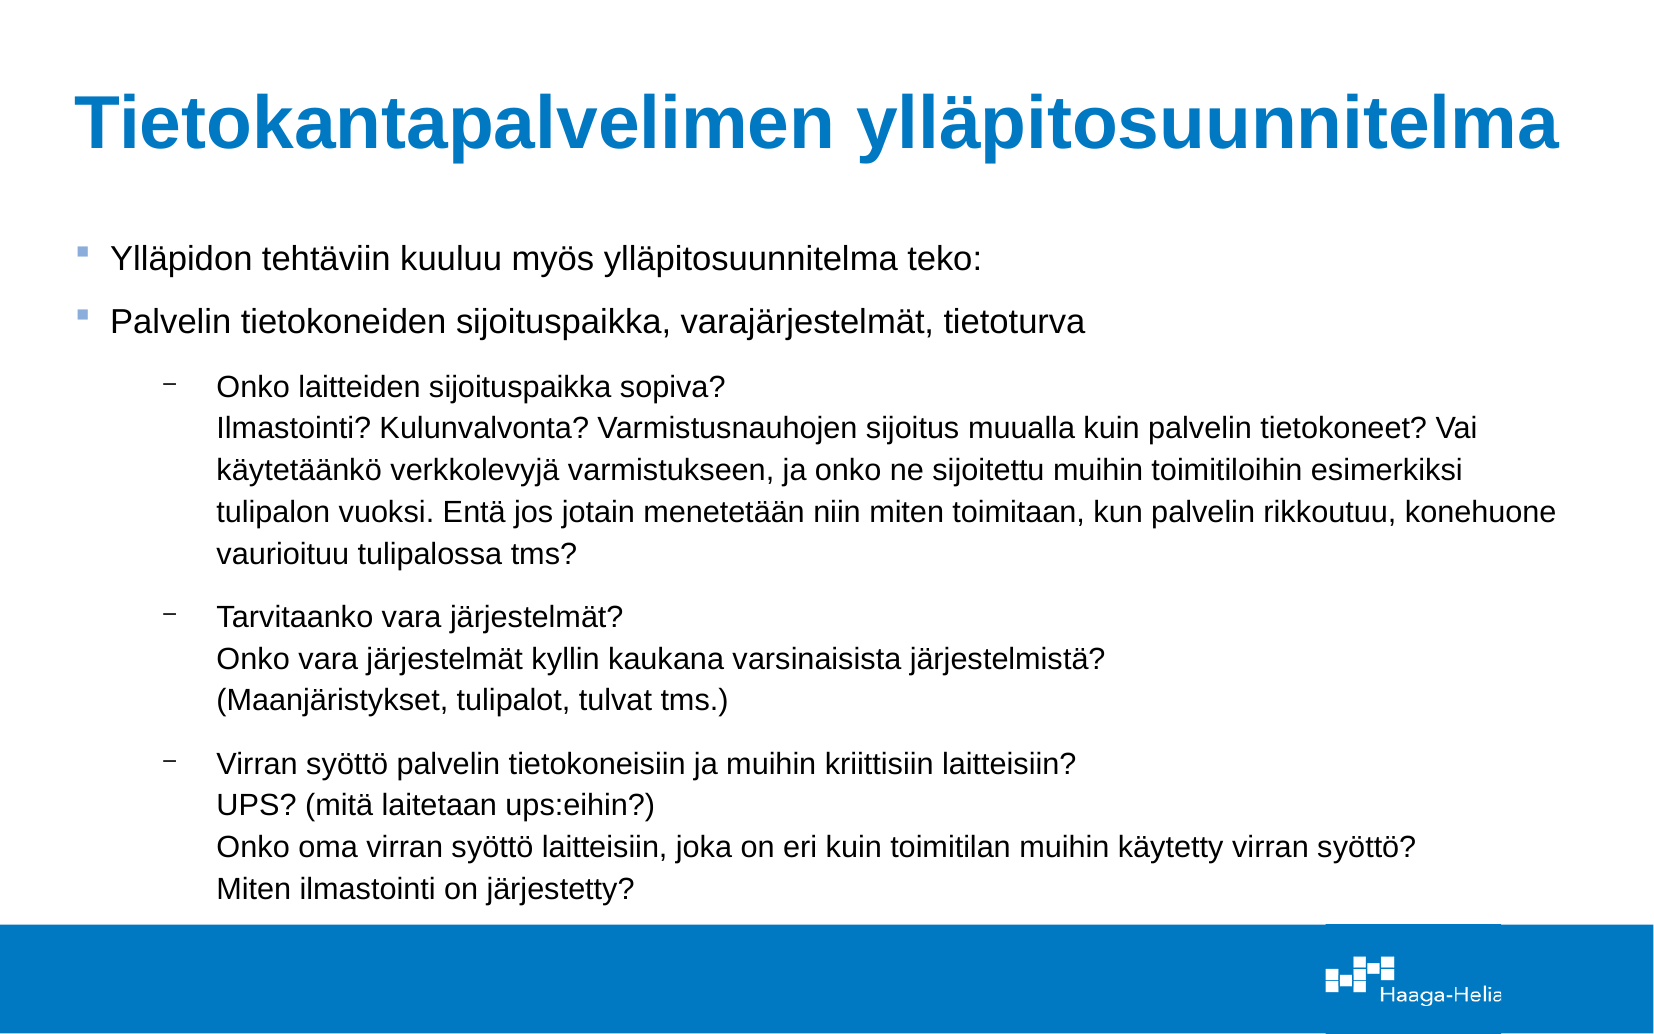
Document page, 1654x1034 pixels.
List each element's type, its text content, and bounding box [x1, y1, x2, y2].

title Tietokantapalvelimen ylläpitosuunnitelma [74, 82, 1584, 178]
list Ylläpidon tehtäviin kuuluu myös ylläpitosuunnitelma teko: Palvelin tietokoneiden sijoituspaikka, varajärjestelmät, tietoturva Onko laitteiden sijoituspaikka sopiva? Ilmastointi? Kulunvalvonta? Varmistusnauhojen sijoitus muualla kuin palvelin tietokoneet? Vai käytetäänkö verkkolevyjä varmistukseen, ja onko ne sijoitettu muihin toimitiloihin esimerkiksi tulipalon vuoksi. Entä jos jotain menetetään niin miten toimitaan, kun palvelin rikkoutuu, konehuone vaurioituu tulipalossa tms? Tarvitaanko vara järjestelmät? Onko vara järjestelmät kyllin kaukana varsinaisista järjestelmistä? (Maanjäristykset, tulipalot, tulvat tms.) Virran syöttö palvelin tietokoneisiin ja muihin kriittisiin laitteisiin? UPS? (mitä laitetaan ups:eihin?) Onko oma virran syöttö laitteisiin, joka on eri kuin toimitilan muihin käytetty virran syöttö? Miten ilmastointi on järjestetty? [74, 231, 1584, 894]
picture [1325, 924, 1502, 1034]
